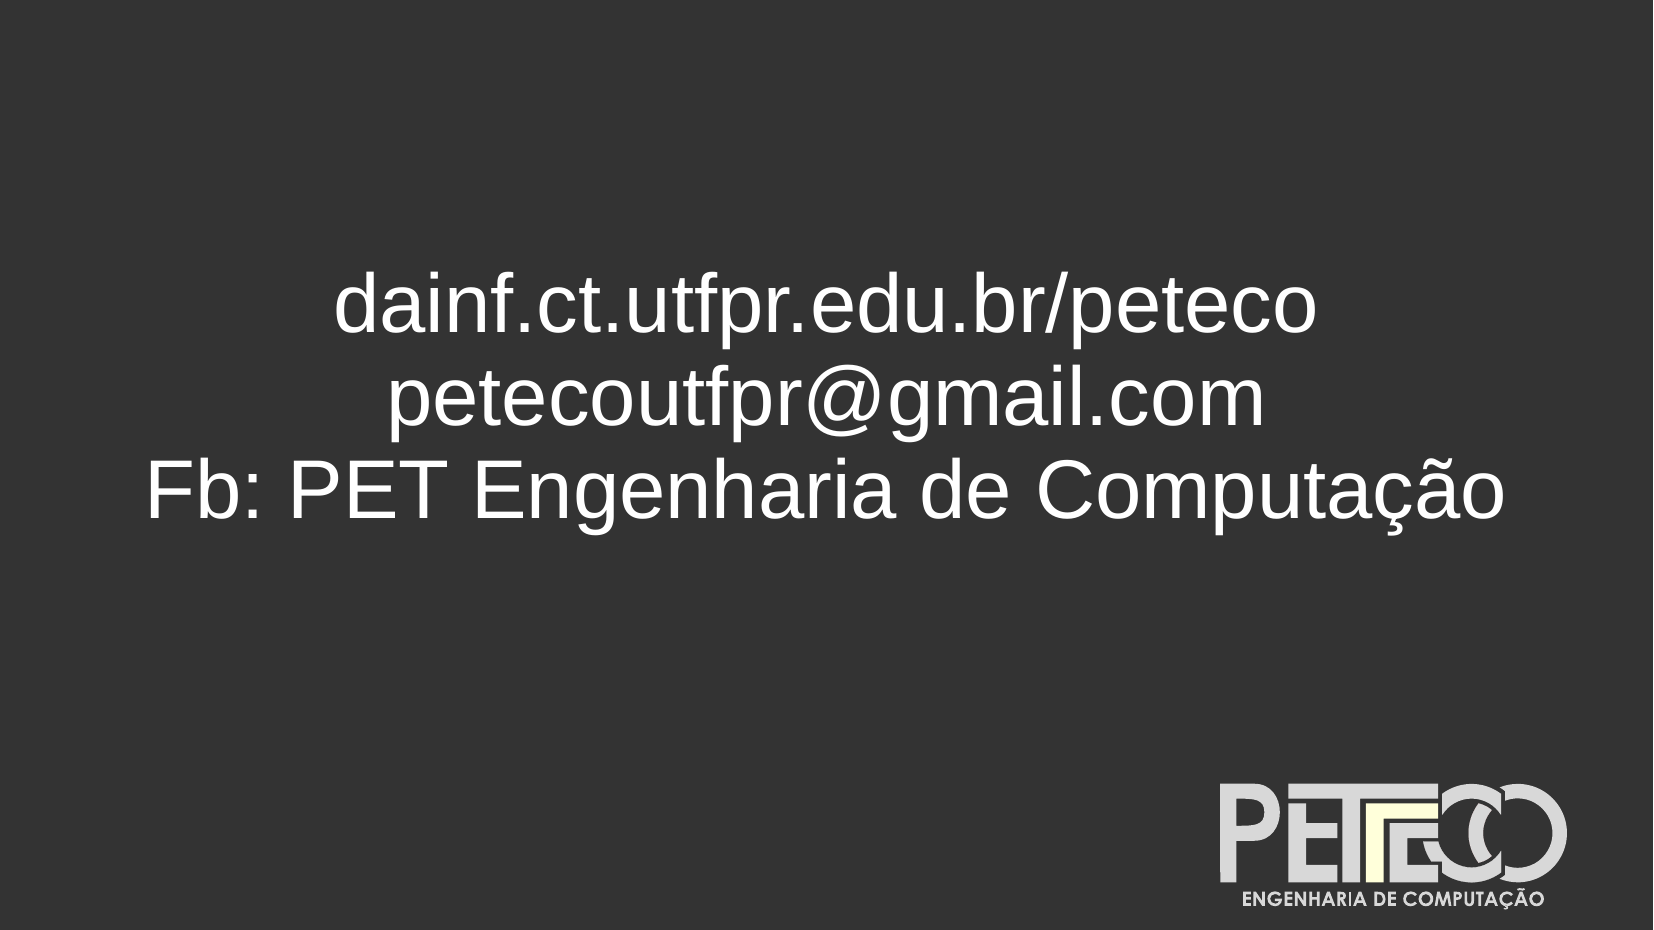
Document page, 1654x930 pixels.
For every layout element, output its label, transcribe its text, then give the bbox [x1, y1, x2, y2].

subtitle dainf.ct.utfpr.edu.br/peteco petecoutfpr@gmail.com Fb: PET Engenharia de Computação [82, 37, 1571, 757]
